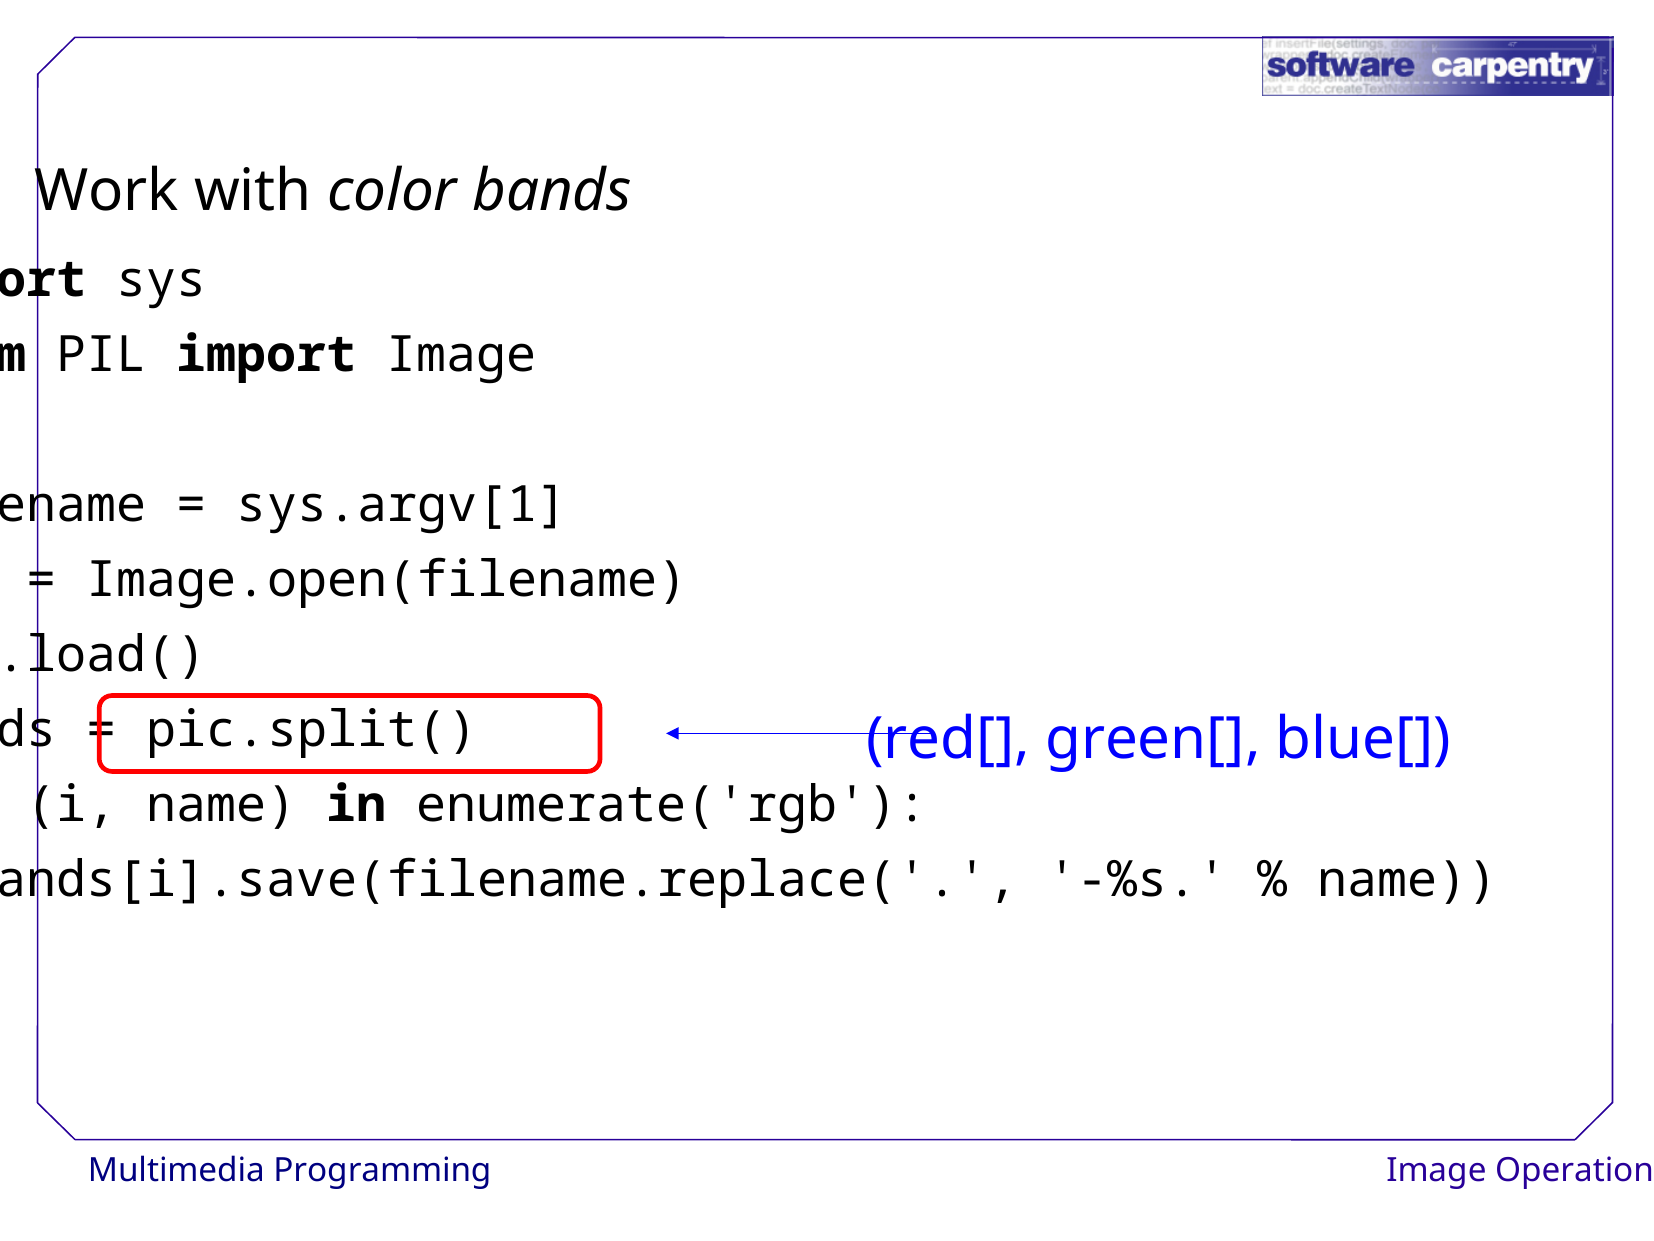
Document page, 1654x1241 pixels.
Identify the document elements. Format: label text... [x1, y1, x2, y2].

text_box import sys from PIL import Image filename = sys.argv[1] pic = Image.open(filename) pic.load() bands = pic.split() for (i, name) in enumerate('rgb'): bands[i].save(filename.replace('.', '-%s.' % name)) [0, 223, 1654, 915]
text_box Work with color bands [19, 109, 798, 223]
text_box (red[], green[], blue[]) [851, 657, 1617, 779]
picture [1262, 36, 1614, 96]
